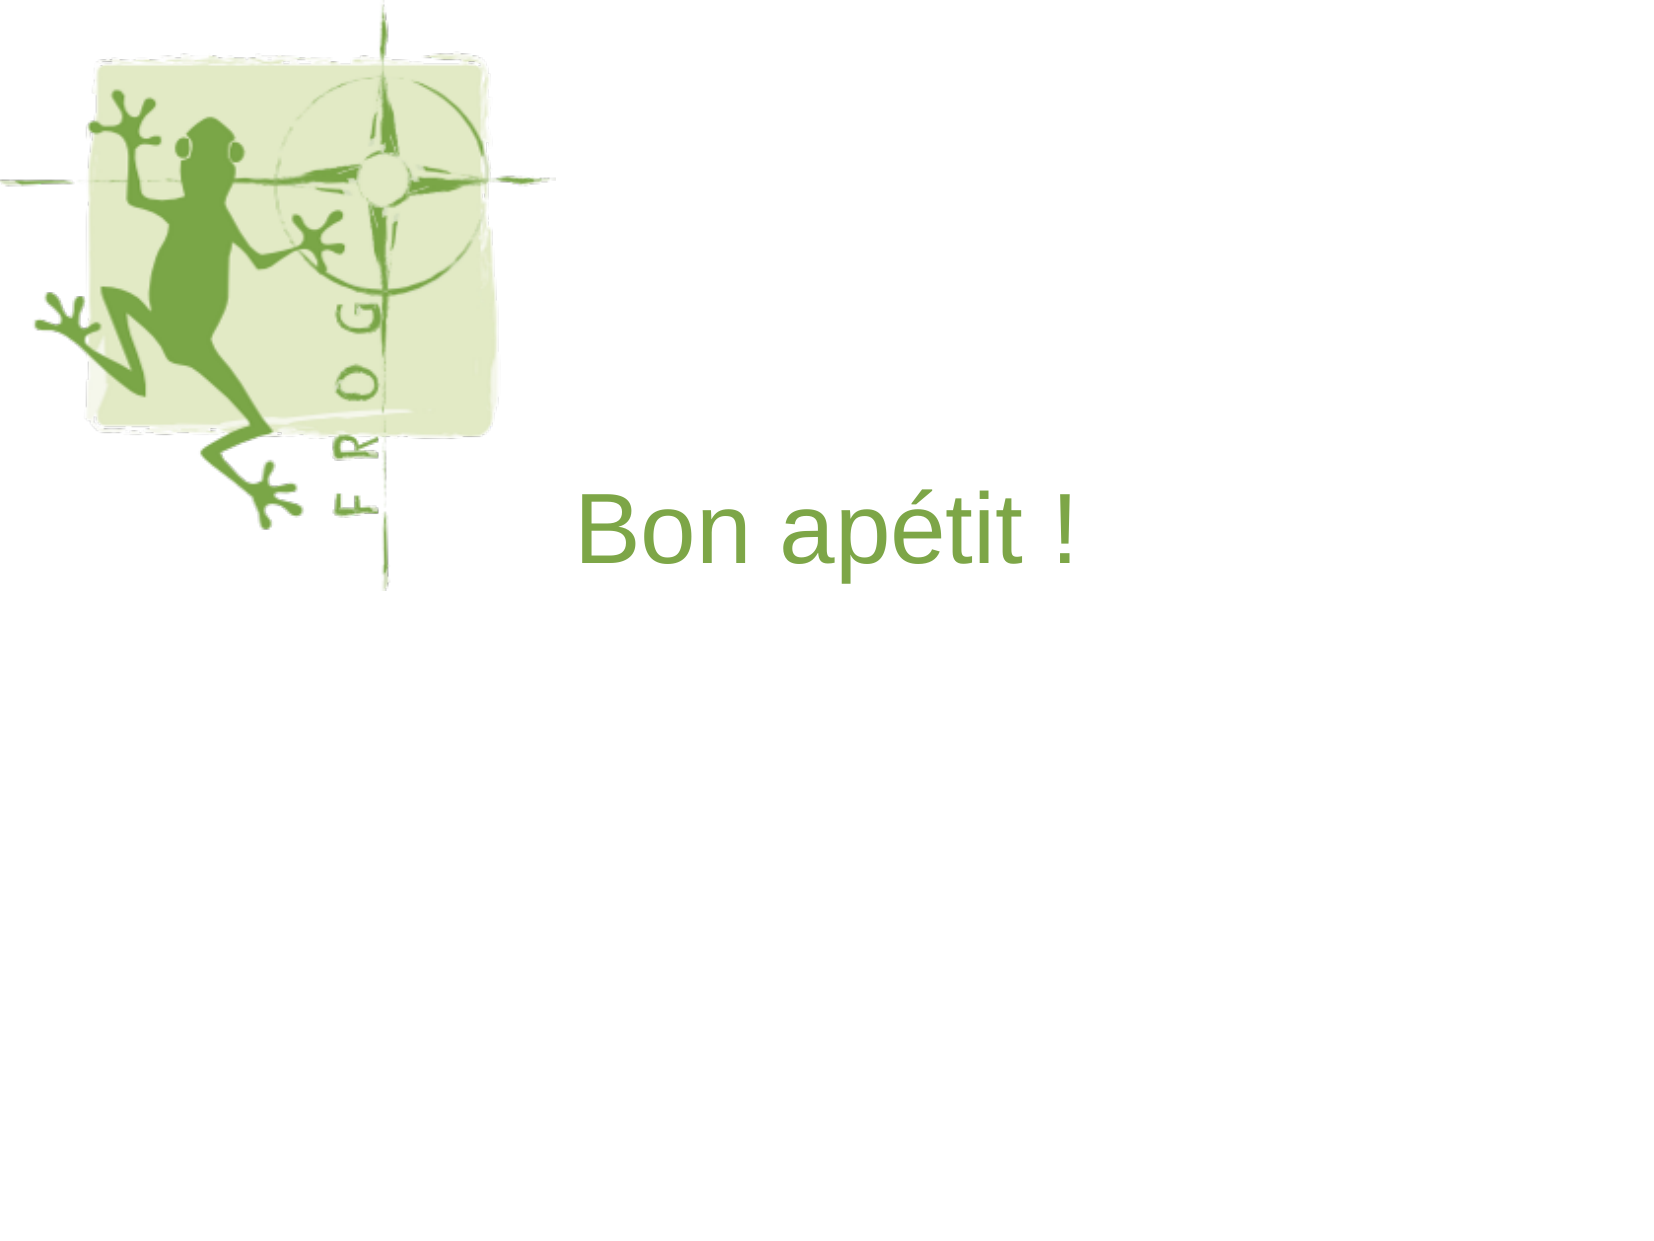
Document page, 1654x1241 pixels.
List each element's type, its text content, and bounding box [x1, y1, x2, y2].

subtitle Bon apétit ! [82, 49, 1571, 1010]
picture [0, 0, 556, 591]
